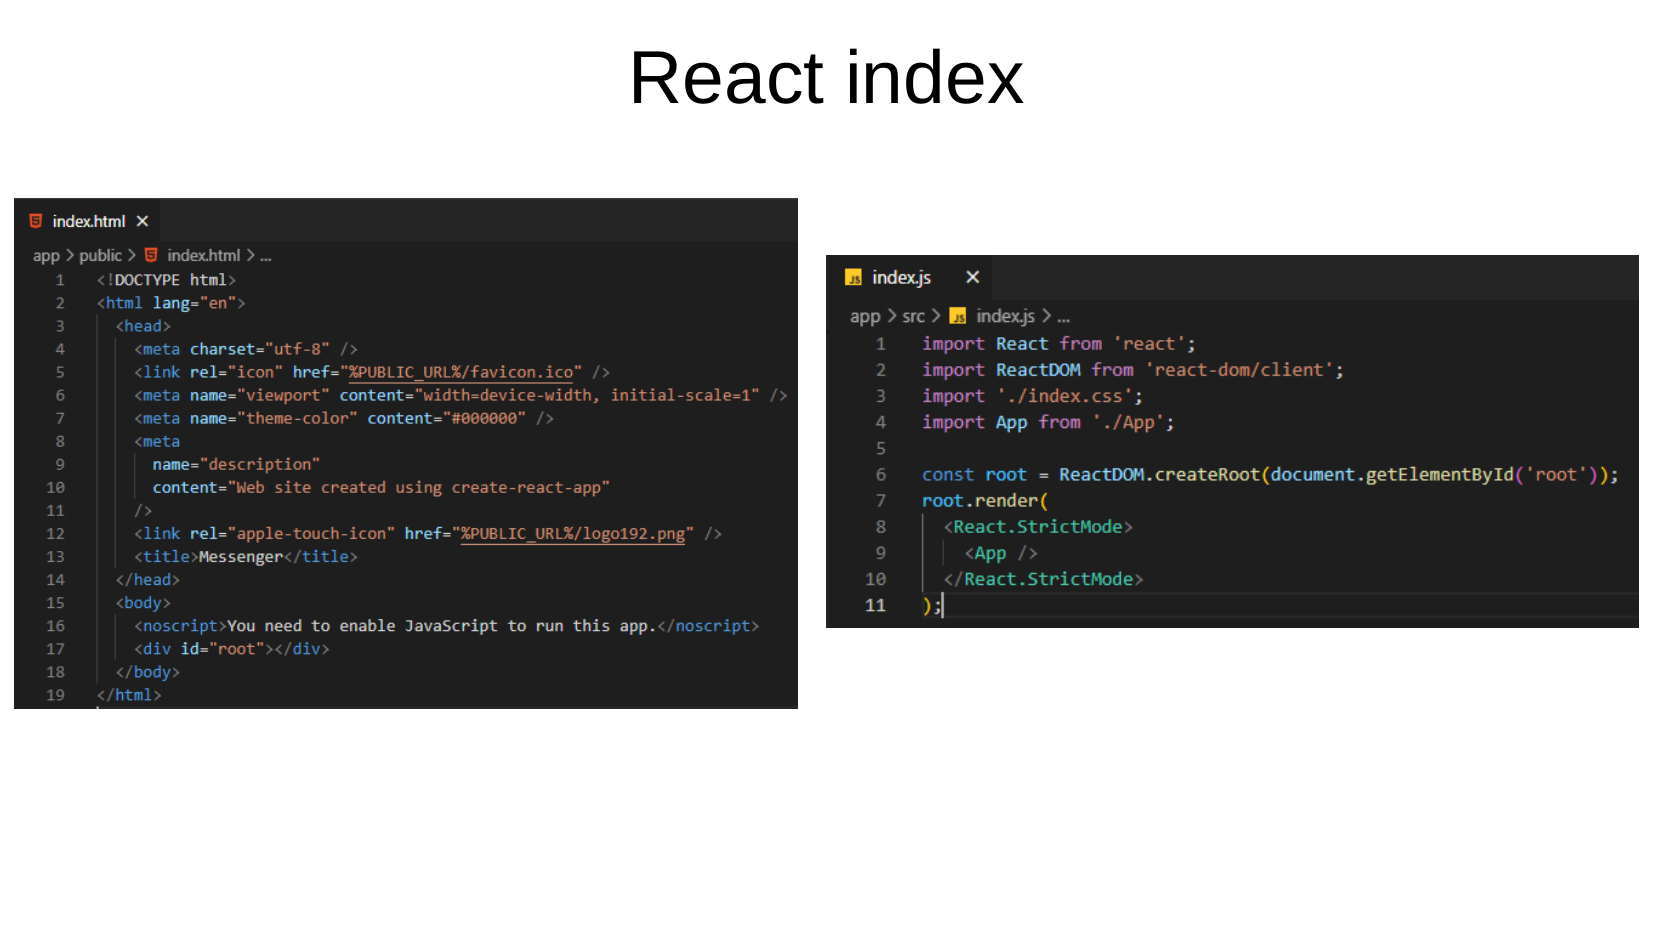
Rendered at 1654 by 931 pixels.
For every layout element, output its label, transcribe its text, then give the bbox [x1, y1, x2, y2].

title React index [82, 0, 1571, 156]
picture [14, 198, 798, 709]
picture [826, 255, 1639, 628]
